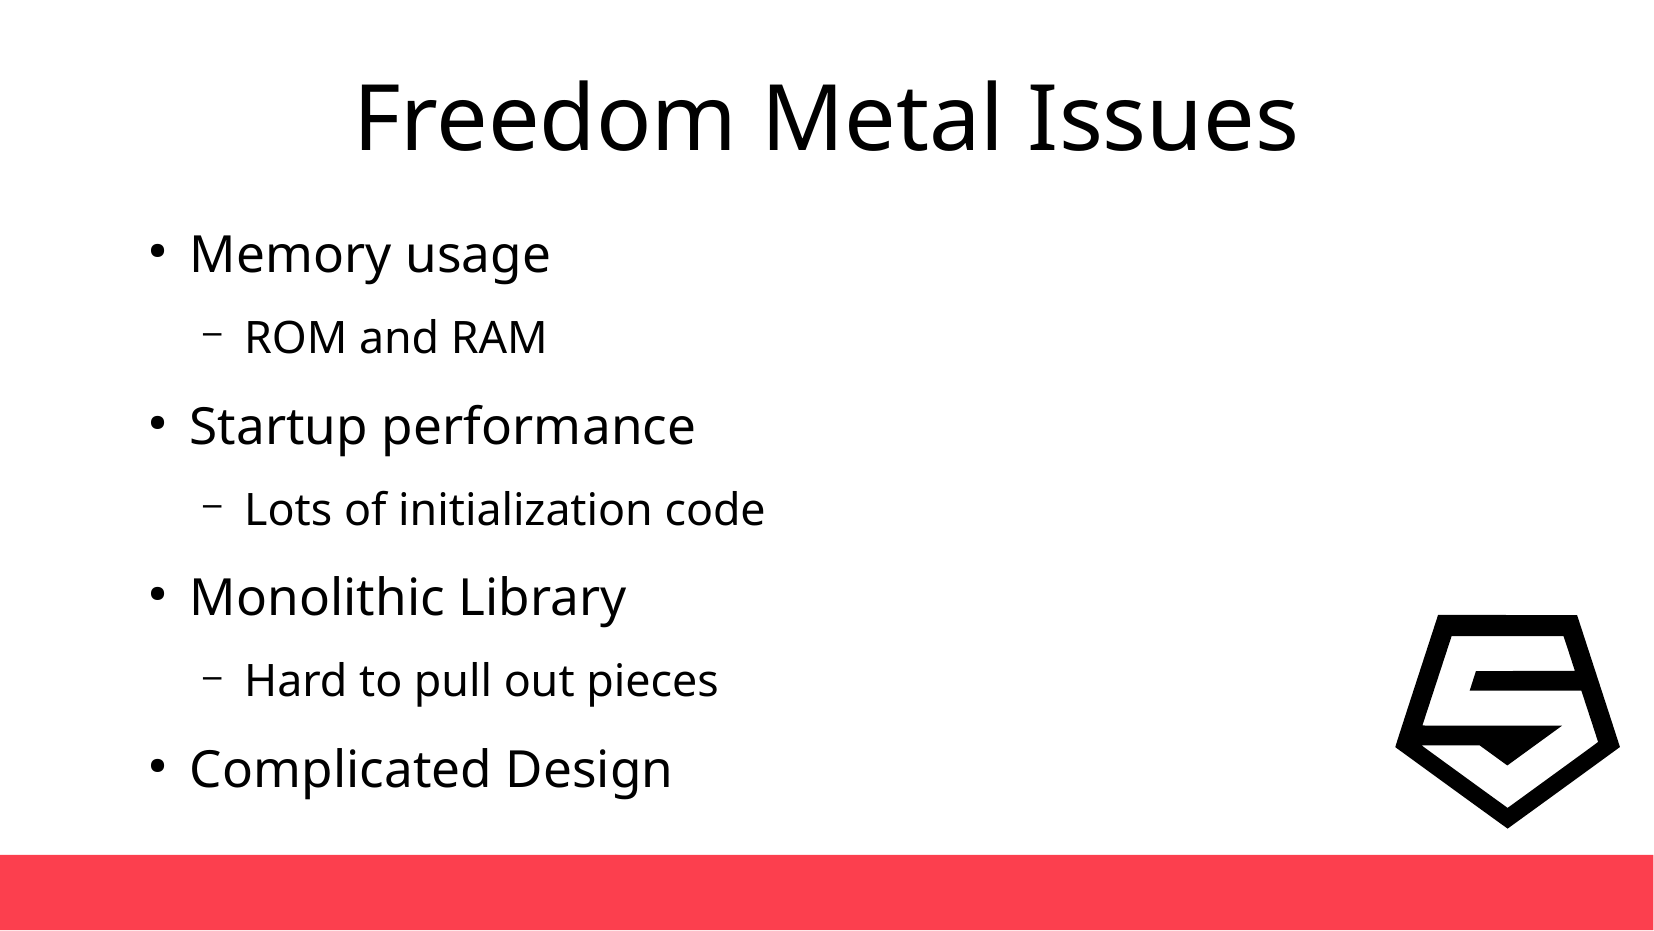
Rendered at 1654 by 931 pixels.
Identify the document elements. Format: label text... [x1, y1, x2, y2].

list Memory usage ROM and RAM Startup performance Lots of initialization code Monolithic Library Hard to pull out pieces Complicated Design [134, 217, 1571, 810]
title Freedom Metal Issues [82, 37, 1571, 193]
